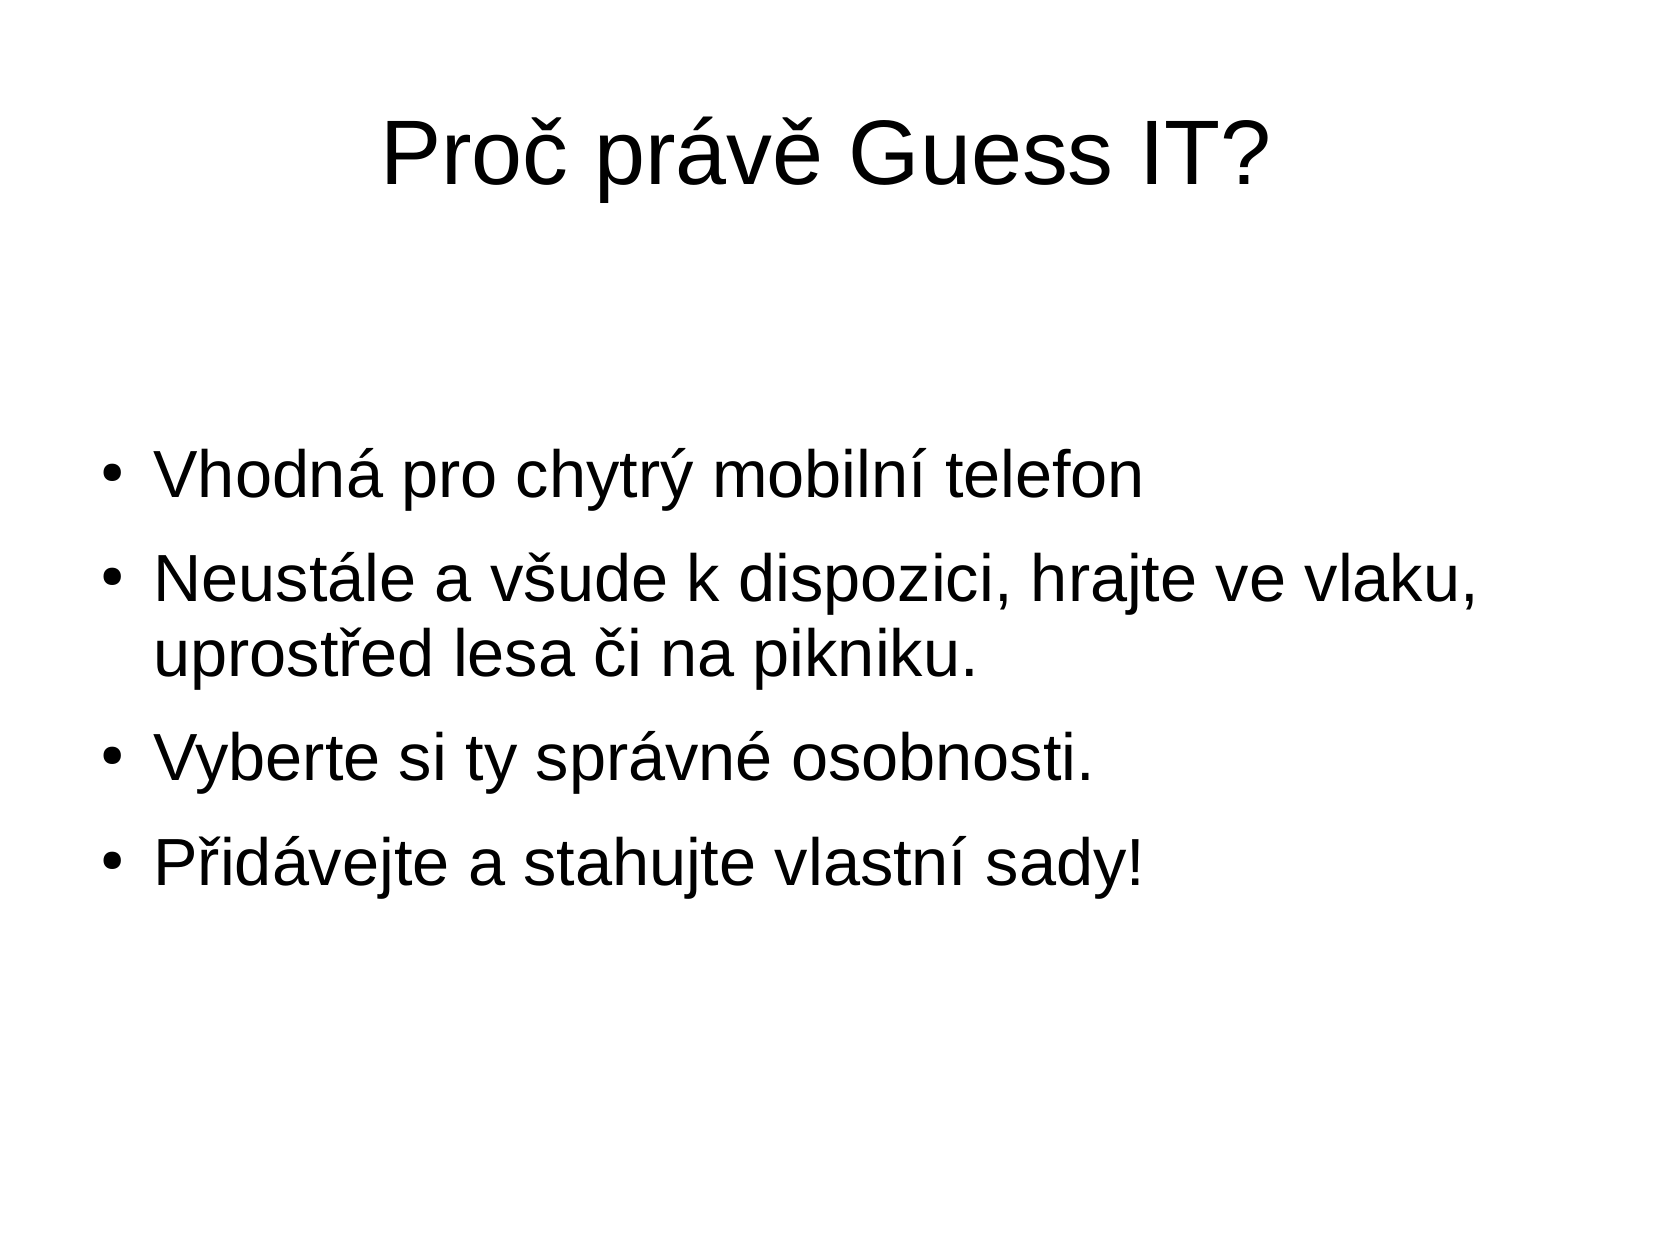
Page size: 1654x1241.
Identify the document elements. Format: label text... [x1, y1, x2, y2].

list Vhodná pro chytrý mobilní telefon Neustále a všude k dispozici, hrajte ve vlaku, uprostřed lesa či na pikniku. Vyberte si ty správné osobnosti. Přidávejte a stahujte vlastní sady! [82, 437, 1571, 1010]
title Proč právě Guess IT? [82, 49, 1571, 257]
